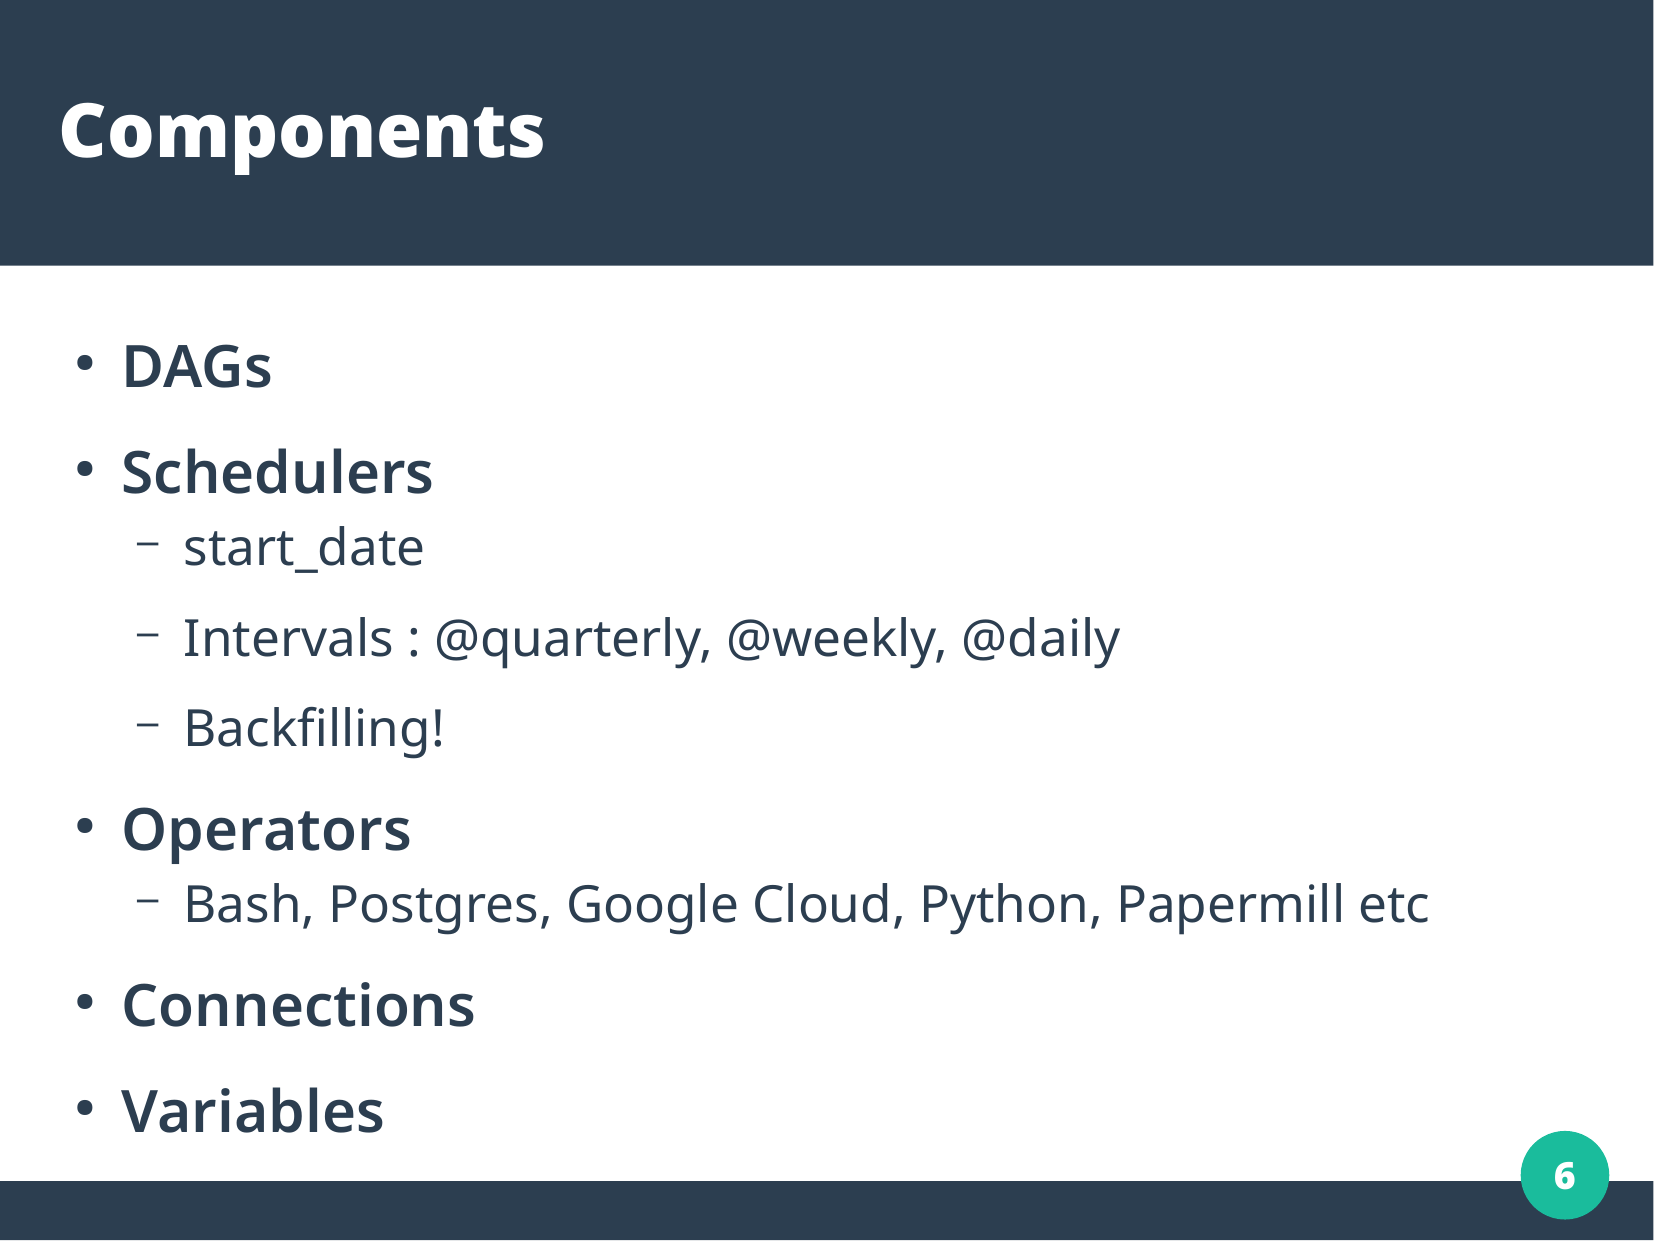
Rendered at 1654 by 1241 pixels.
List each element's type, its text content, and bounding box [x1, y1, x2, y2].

title Components [59, 49, 1595, 207]
list DAGs Schedulers start_date Intervals : @quarterly, @weekly, @daily Backfilling! Operators Bash, Postgres, Google Cloud, Python, Papermill etc Connections Variables [59, 324, 1595, 1152]
